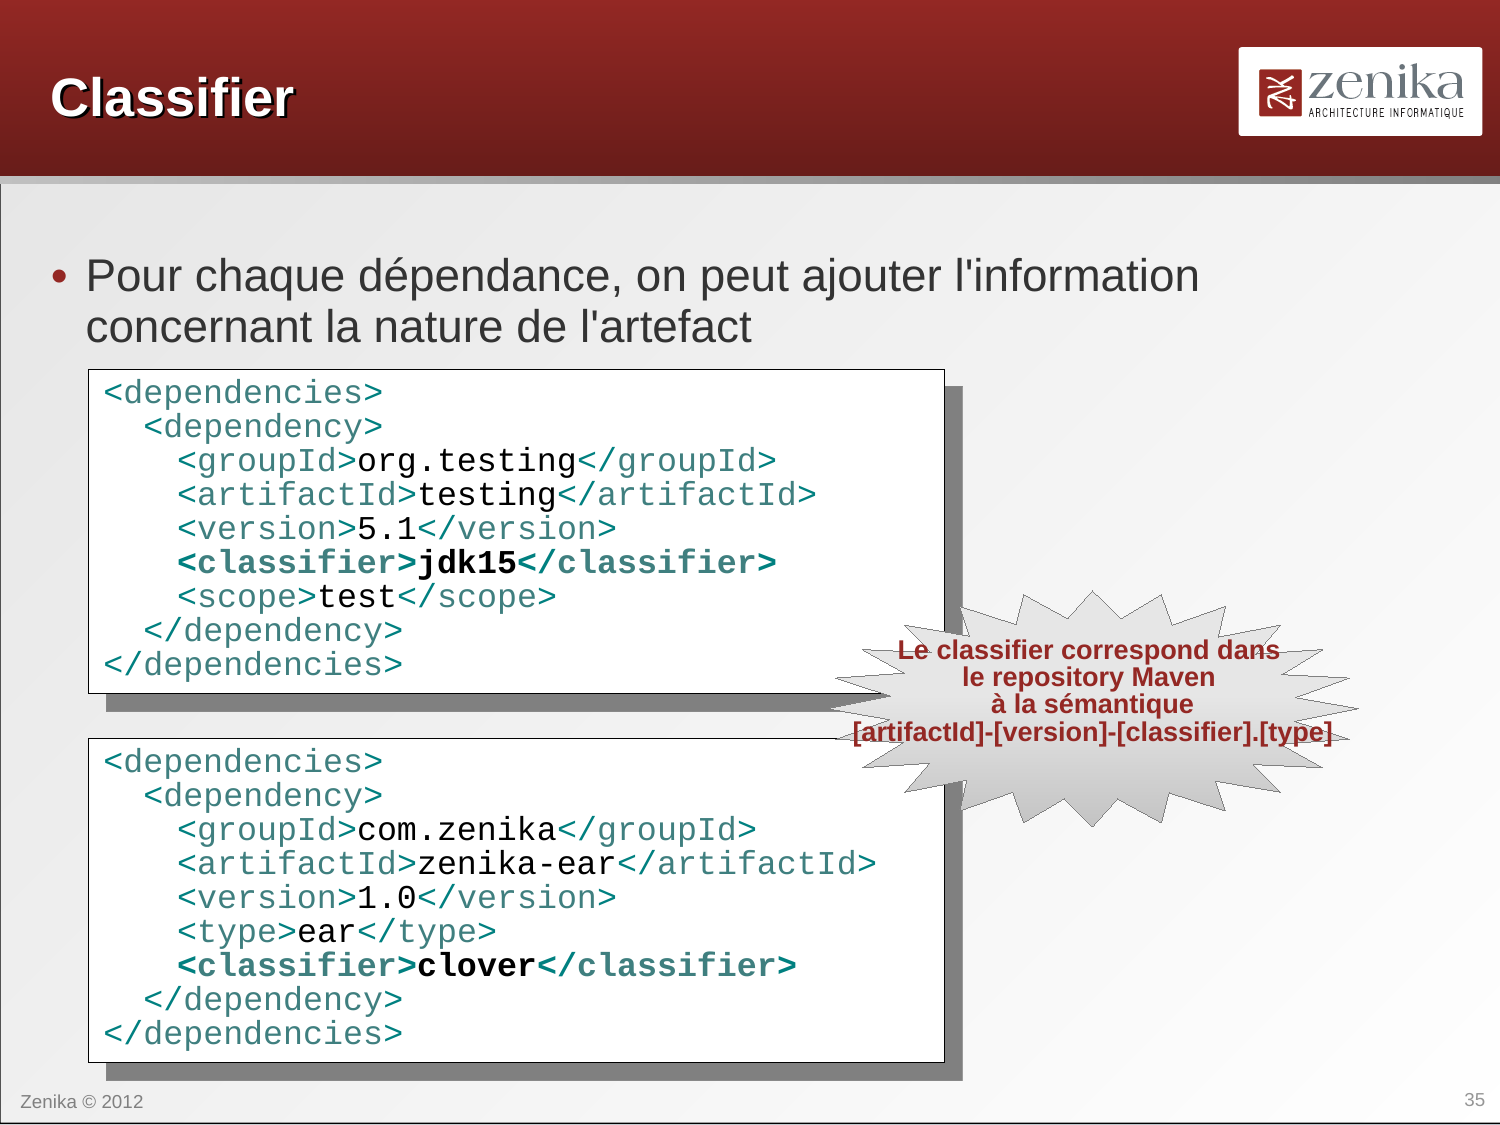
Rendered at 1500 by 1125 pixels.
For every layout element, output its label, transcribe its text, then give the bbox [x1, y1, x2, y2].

text_box Le classifier correspond dans le repository Maven à la sémantique [artifactId]-[version]-[classifier].[type] [826, 590, 1359, 827]
list Pour chaque dépendance, on peut ajouter l'information concernant la nature de l'artefact [50, 249, 1435, 1079]
picture [1257, 58, 1464, 125]
text_box <dependencies> <dependency> <groupId>com.zenika</groupId> <artifactId>zenika-ear</artifactId> <version>1.0</version> <type>ear</type> <classifier>clover</classifier> </dependency> </dependencies> [88, 738, 945, 1063]
title Classifier [50, 15, 1206, 180]
text_box <dependencies> <dependency> <groupId>org.testing</groupId> <artifactId>testing</artifactId> <version>5.1</version> <classifier>jdk15</classifier> <scope>test</scope> </dependency> </dependencies> [88, 369, 945, 694]
